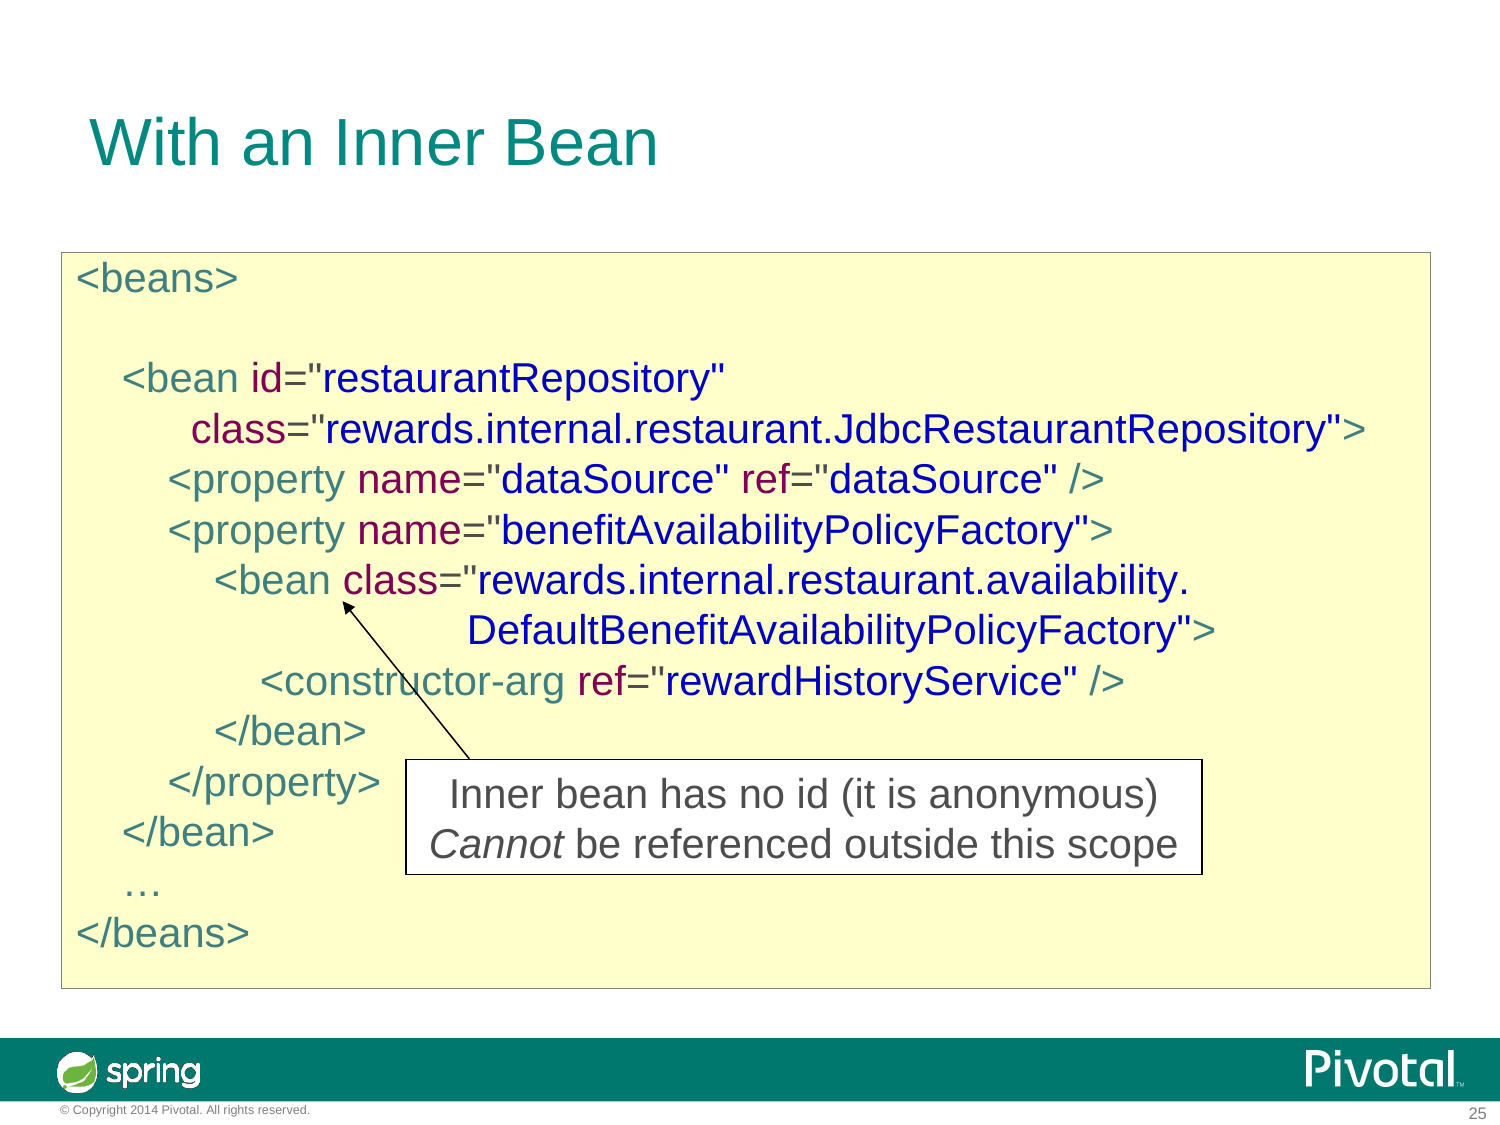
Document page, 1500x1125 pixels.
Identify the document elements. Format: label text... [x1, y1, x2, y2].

picture [32, 1041, 210, 1103]
text_box Inner bean has no id (it is anonymous) Cannot be referenced outside this scope [405, 759, 1203, 875]
title With an Inner Bean [75, 45, 1426, 233]
picture [1306, 1050, 1464, 1087]
text_box <beans> <bean id="restaurantRepository" class="rewards.internal.restaurant.JdbcRestaurantRepository"> <property name="dataSource" ref="dataSource" /> <property name="benefitAvailabilityPolicyFactory"> <bean class="rewards.internal.restaurant.availability. DefaultBenefitAvailabilityPolicyFactory"> <constructor-arg ref="rewardHistoryService" /> </bean> </property> </bean> … </beans> [61, 252, 1431, 989]
